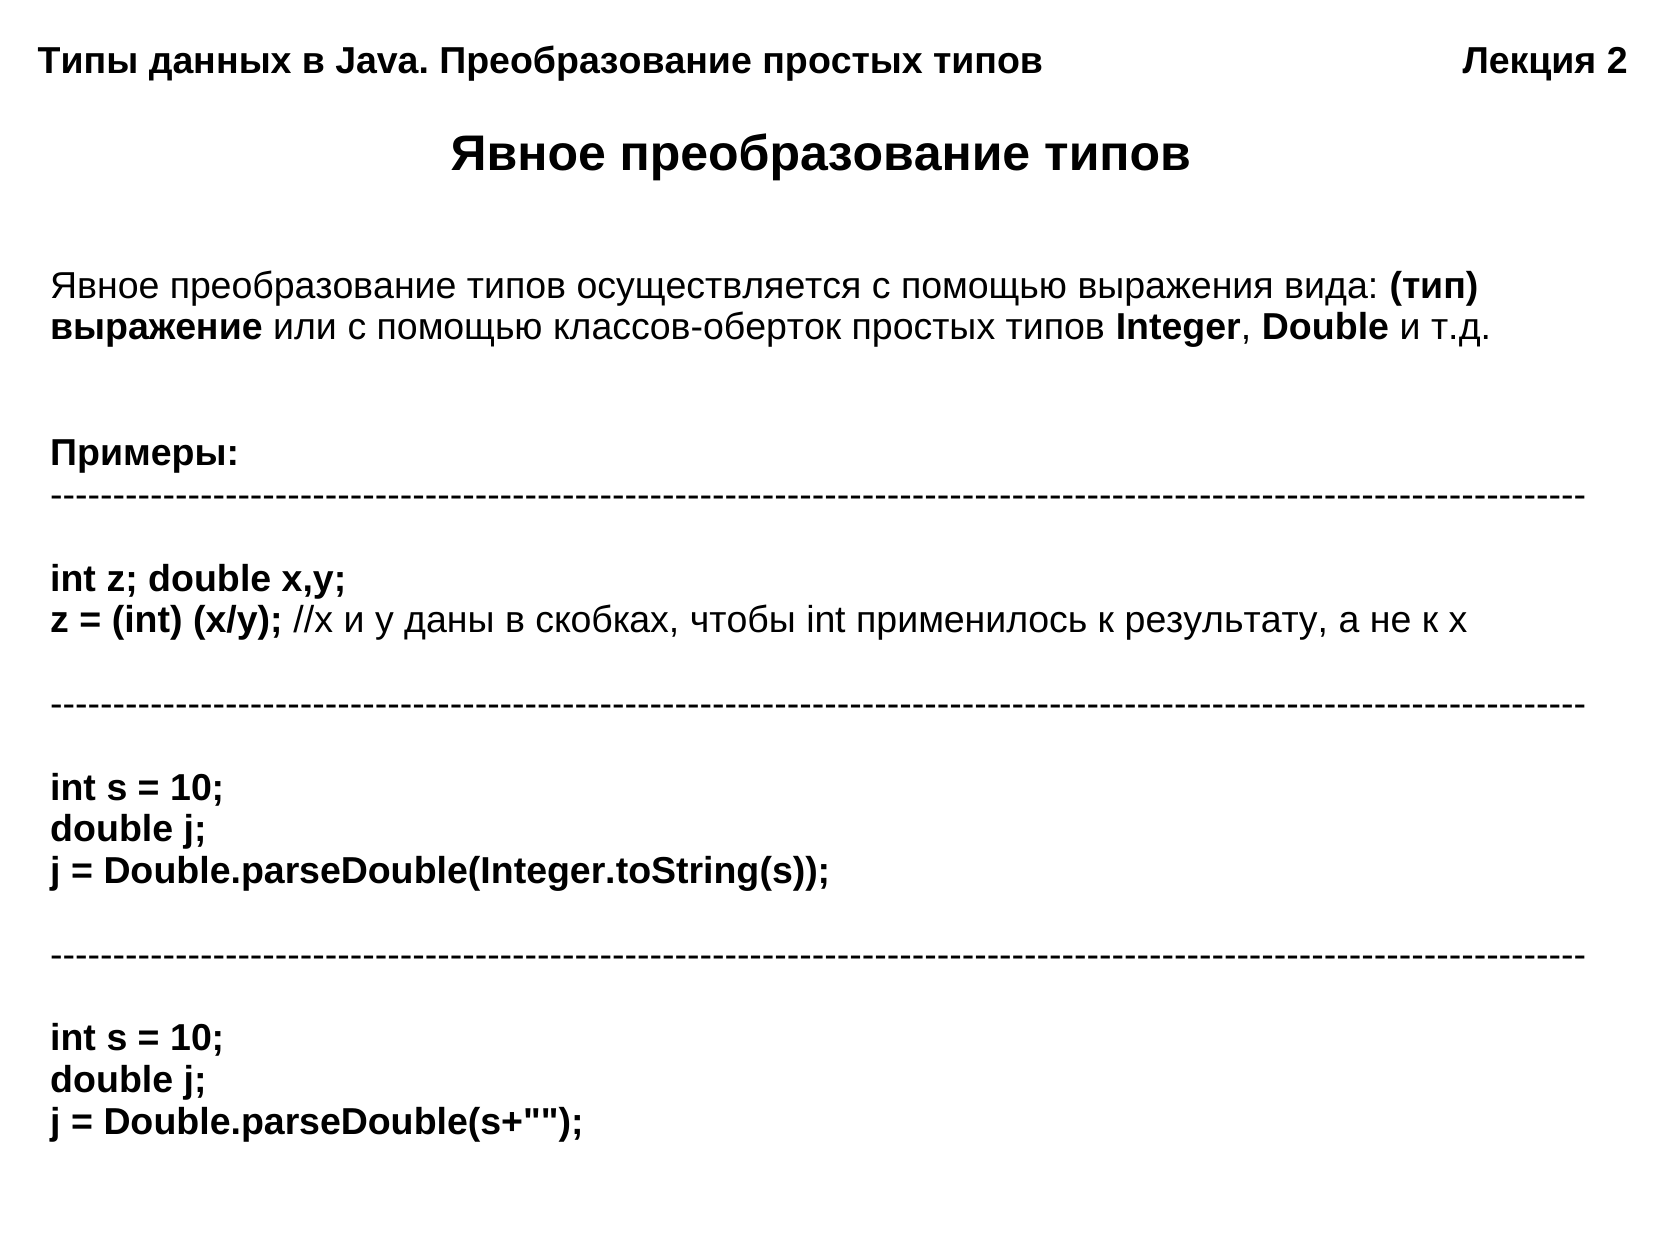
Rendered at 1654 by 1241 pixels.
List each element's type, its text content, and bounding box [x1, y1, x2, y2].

text_box Типы данных в Java. Преобразование простых типов Лекция 2 [35, 24, 1630, 96]
text_box Явное преобразование типов Явное преобразование типов осуществляется с помощью выражения вида: (тип) выражение или с помощью классов-оберток простых типов Integer, Double и т.д. Примеры: --------------------------------------------------------------------------------------------------------------------------- int z; double x,y; z = (int) (x/y); //x и y даны в скобках, чтобы int применилось к результату, а не к x --------------------------------------------------------------------------------------------------------------------------- int s = 10; double j; j = Double.parseDouble(Integer.toString(s)); --------------------------------------------------------------------------------------------------------------------------- int s = 10; double j; j = Double.parseDouble(s+""); [35, 118, 1607, 1151]
